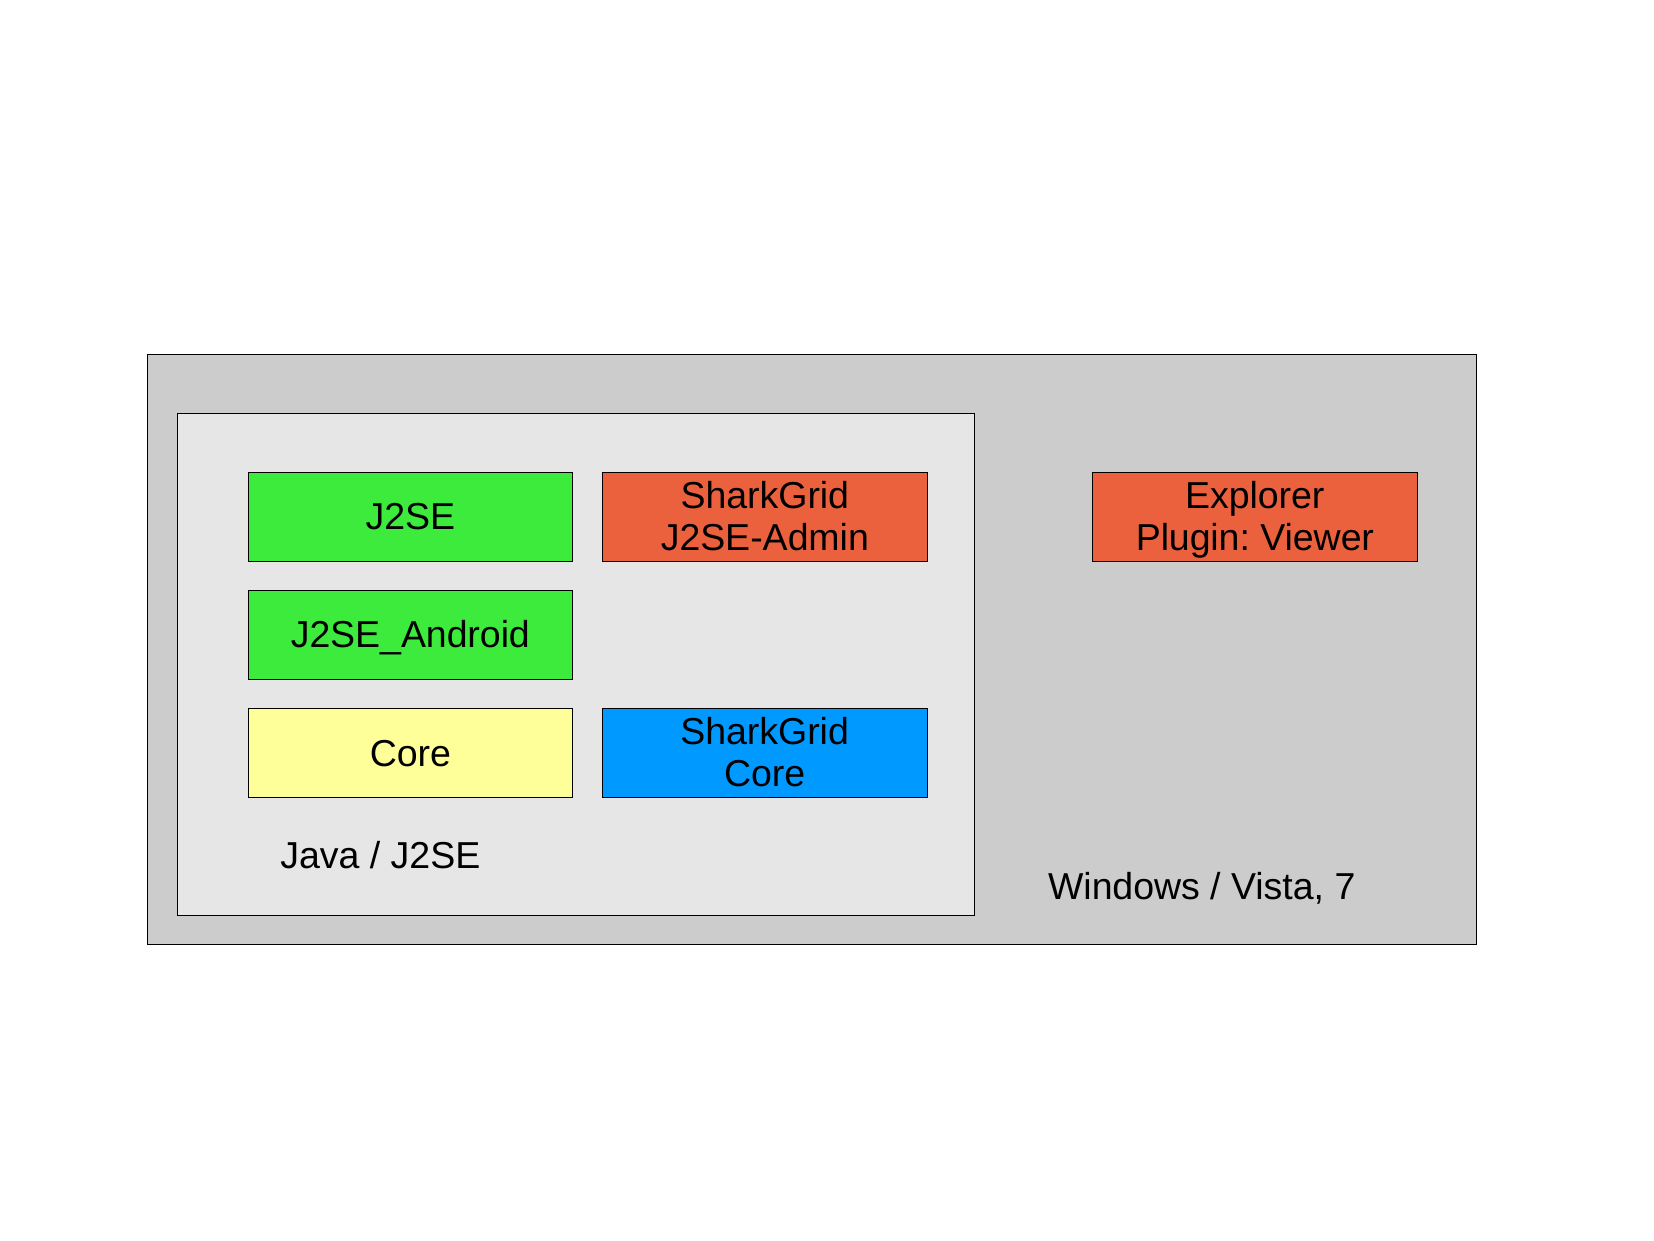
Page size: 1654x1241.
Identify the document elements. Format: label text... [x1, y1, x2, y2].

text_box J2SE [248, 472, 573, 562]
text_box Explorer Plugin: Viewer [1092, 472, 1418, 562]
text_box J2SE_Android [248, 590, 573, 680]
text_box SharkGrid Core [602, 708, 928, 798]
text_box Core [248, 708, 573, 798]
text_box Windows / Vista, 7 [1033, 858, 1447, 916]
text_box Java / J2SE [265, 826, 532, 884]
text_box SharkGrid J2SE-Admin [602, 472, 928, 562]
text_box [147, 354, 1477, 945]
